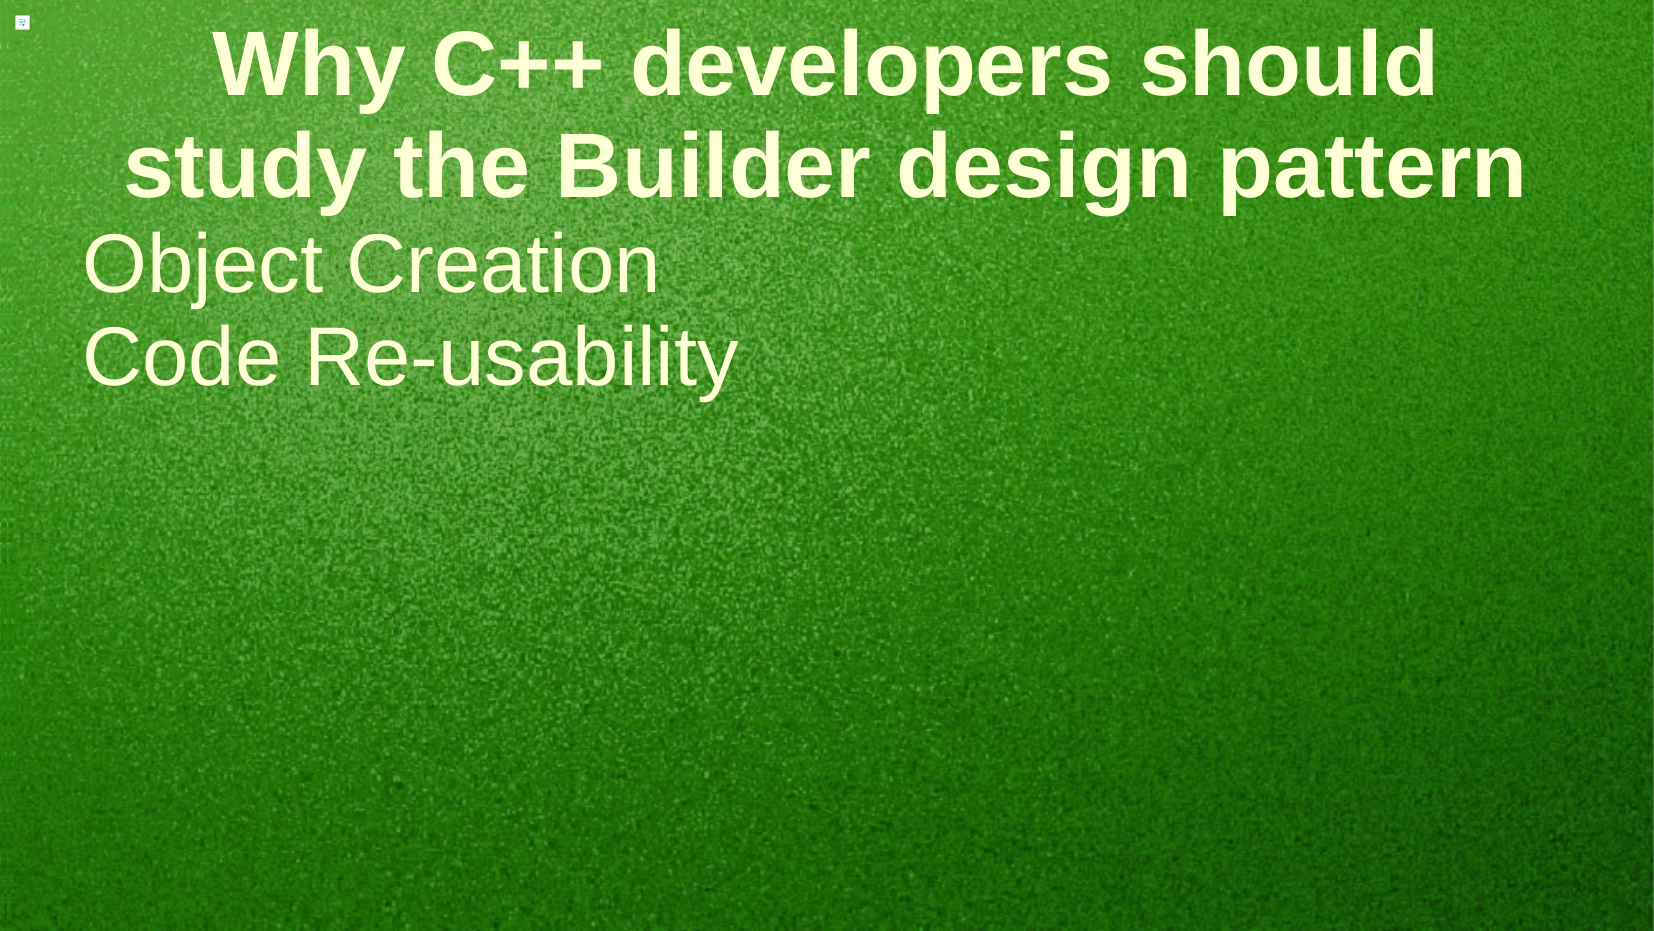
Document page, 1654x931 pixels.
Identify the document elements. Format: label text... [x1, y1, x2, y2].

text_box [15, 15, 31, 31]
subtitle Object Creation Code Re-usability [82, 217, 1571, 869]
title Why C++ developers should study the Builder design pattern [82, 12, 1571, 217]
picture [0, 0, 1654, 931]
